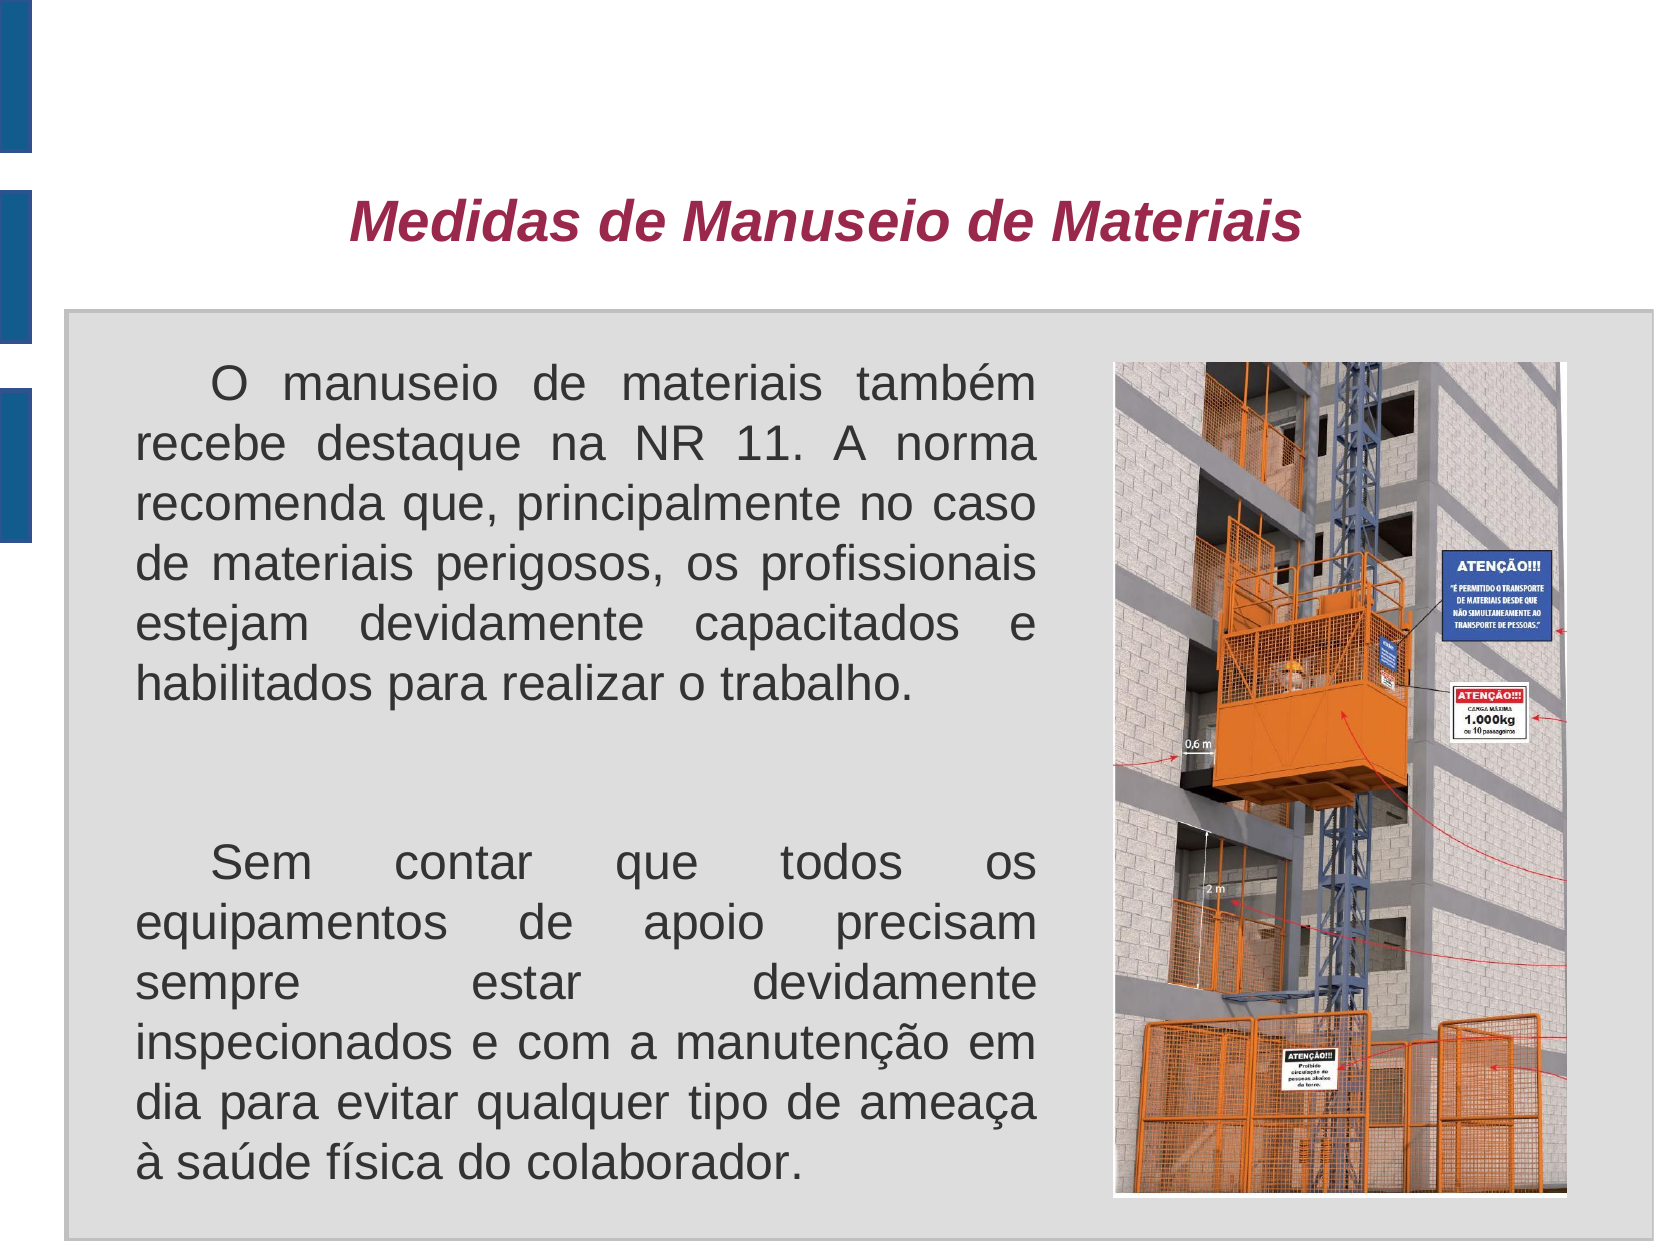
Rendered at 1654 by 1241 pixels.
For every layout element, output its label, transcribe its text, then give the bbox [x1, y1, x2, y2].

title Medidas de Manuseio de Materiais [121, 114, 1534, 322]
list O manuseio de materiais também recebe destaque na NR 11. A norma recomenda que, principalmente no caso de materiais perigosos, os profissionais estejam devidamente capacitados e habilitados para realizar o trabalho. Sem contar que todos os equipamentos de apoio precisam sempre estar devidamente inspecionados e com a manutenção em dia para evitar qualquer tipo de ameaça à saúde física do colaborador. [134, 350, 1047, 1198]
picture [1113, 362, 1567, 1198]
